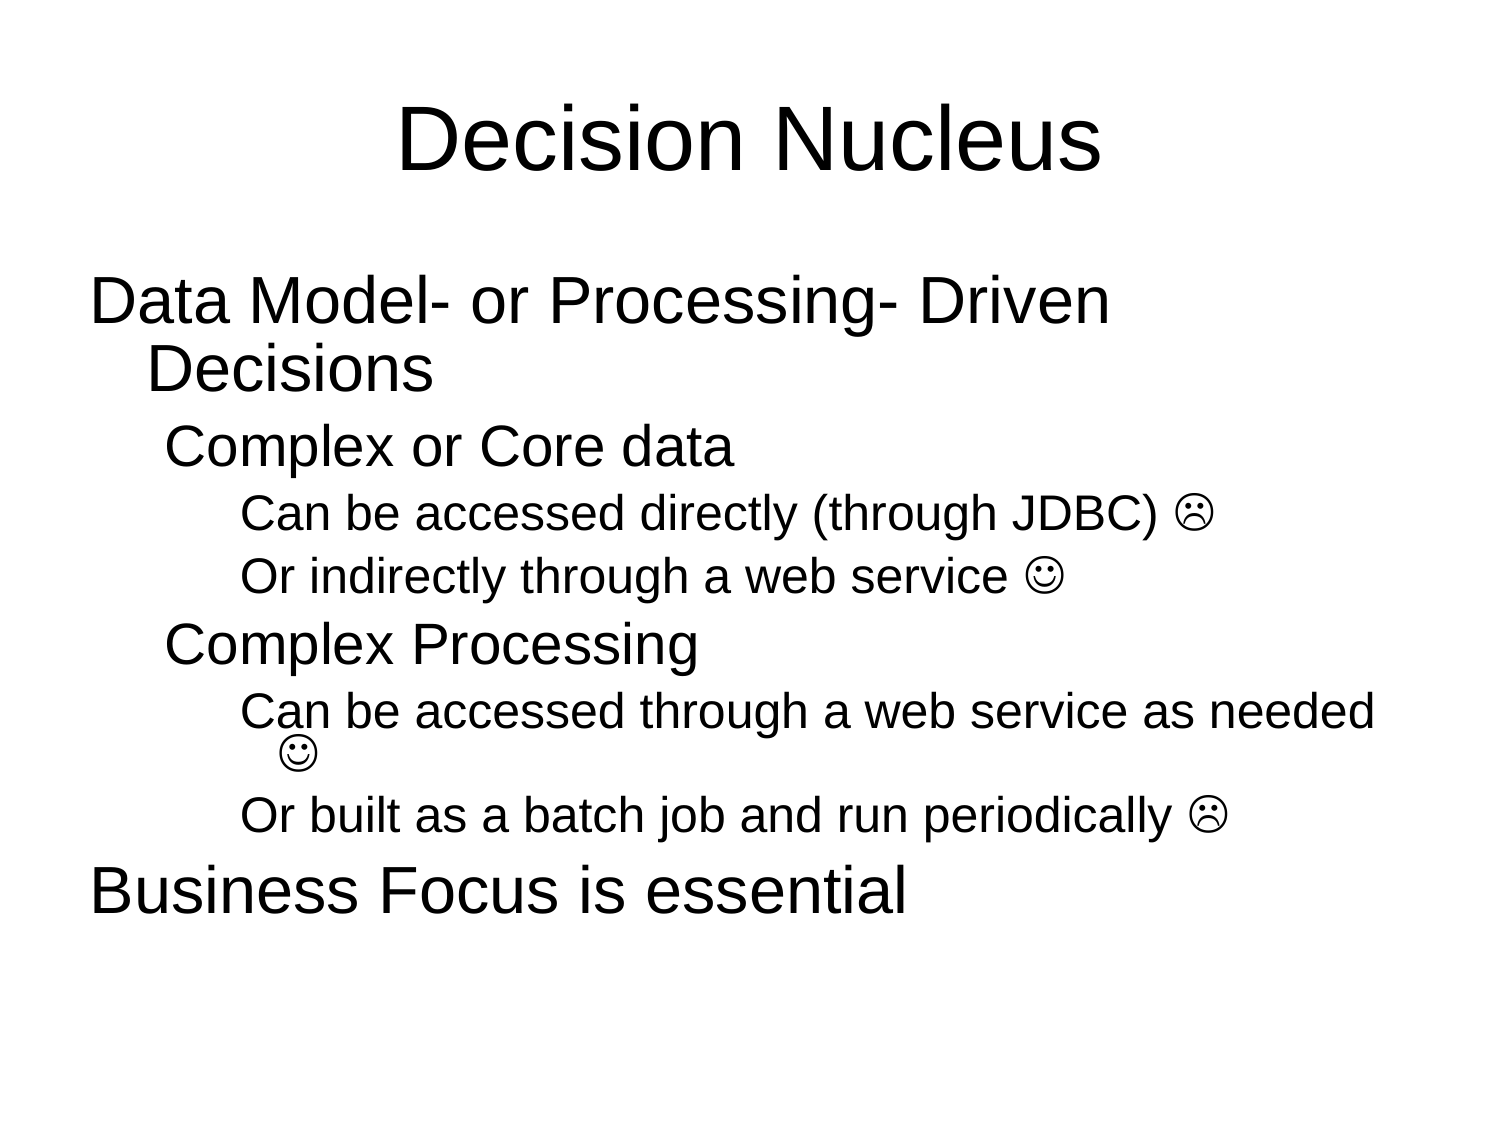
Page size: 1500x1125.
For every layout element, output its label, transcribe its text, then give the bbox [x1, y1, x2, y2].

list Data Model- or Processing- Driven Decisions Complex or Core data Can be accessed directly (through JDBC)  Or indirectly through a web service  Complex Processing Can be accessed through a web service as needed  Or built as a batch job and run periodically  Business Focus is essential [75, 262, 1426, 1006]
title Decision Nucleus [75, 45, 1426, 233]
